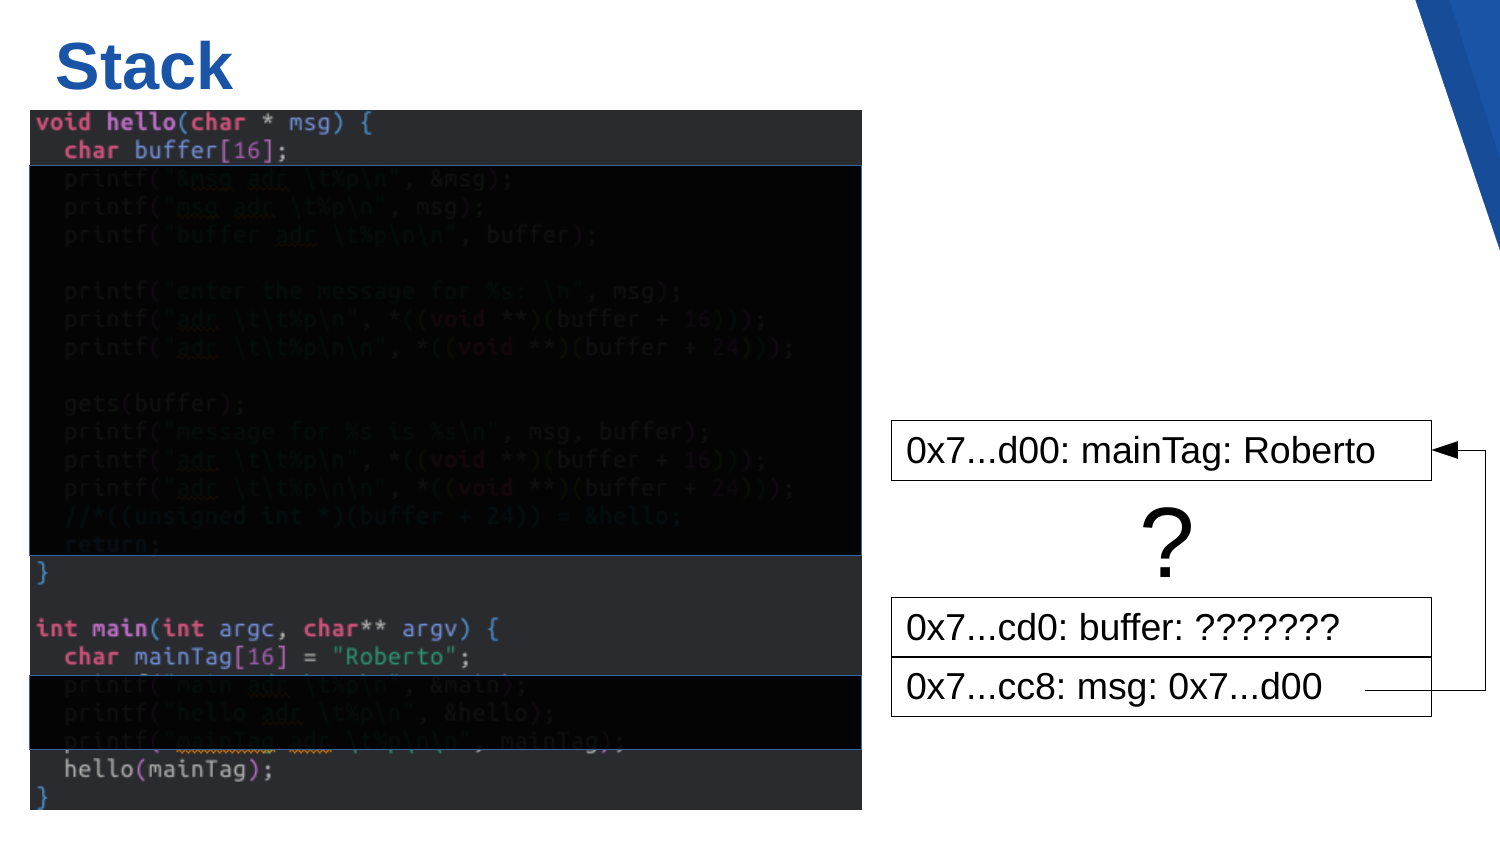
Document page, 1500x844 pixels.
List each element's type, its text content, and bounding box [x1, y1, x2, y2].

picture [30, 556, 862, 675]
text_box [29, 675, 862, 750]
picture [30, 750, 862, 811]
picture [30, 110, 862, 165]
text_box ? [1125, 480, 1201, 607]
text_box 0x7...cc8: msg: 0x7...d00 [891, 656, 1432, 717]
text_box 0x7...d00: mainTag: Roberto [891, 420, 1432, 481]
title Stack [40, 50, 1306, 118]
text_box 0x7...cd0: buffer: ??????? [891, 597, 1432, 656]
text_box [29, 165, 862, 556]
